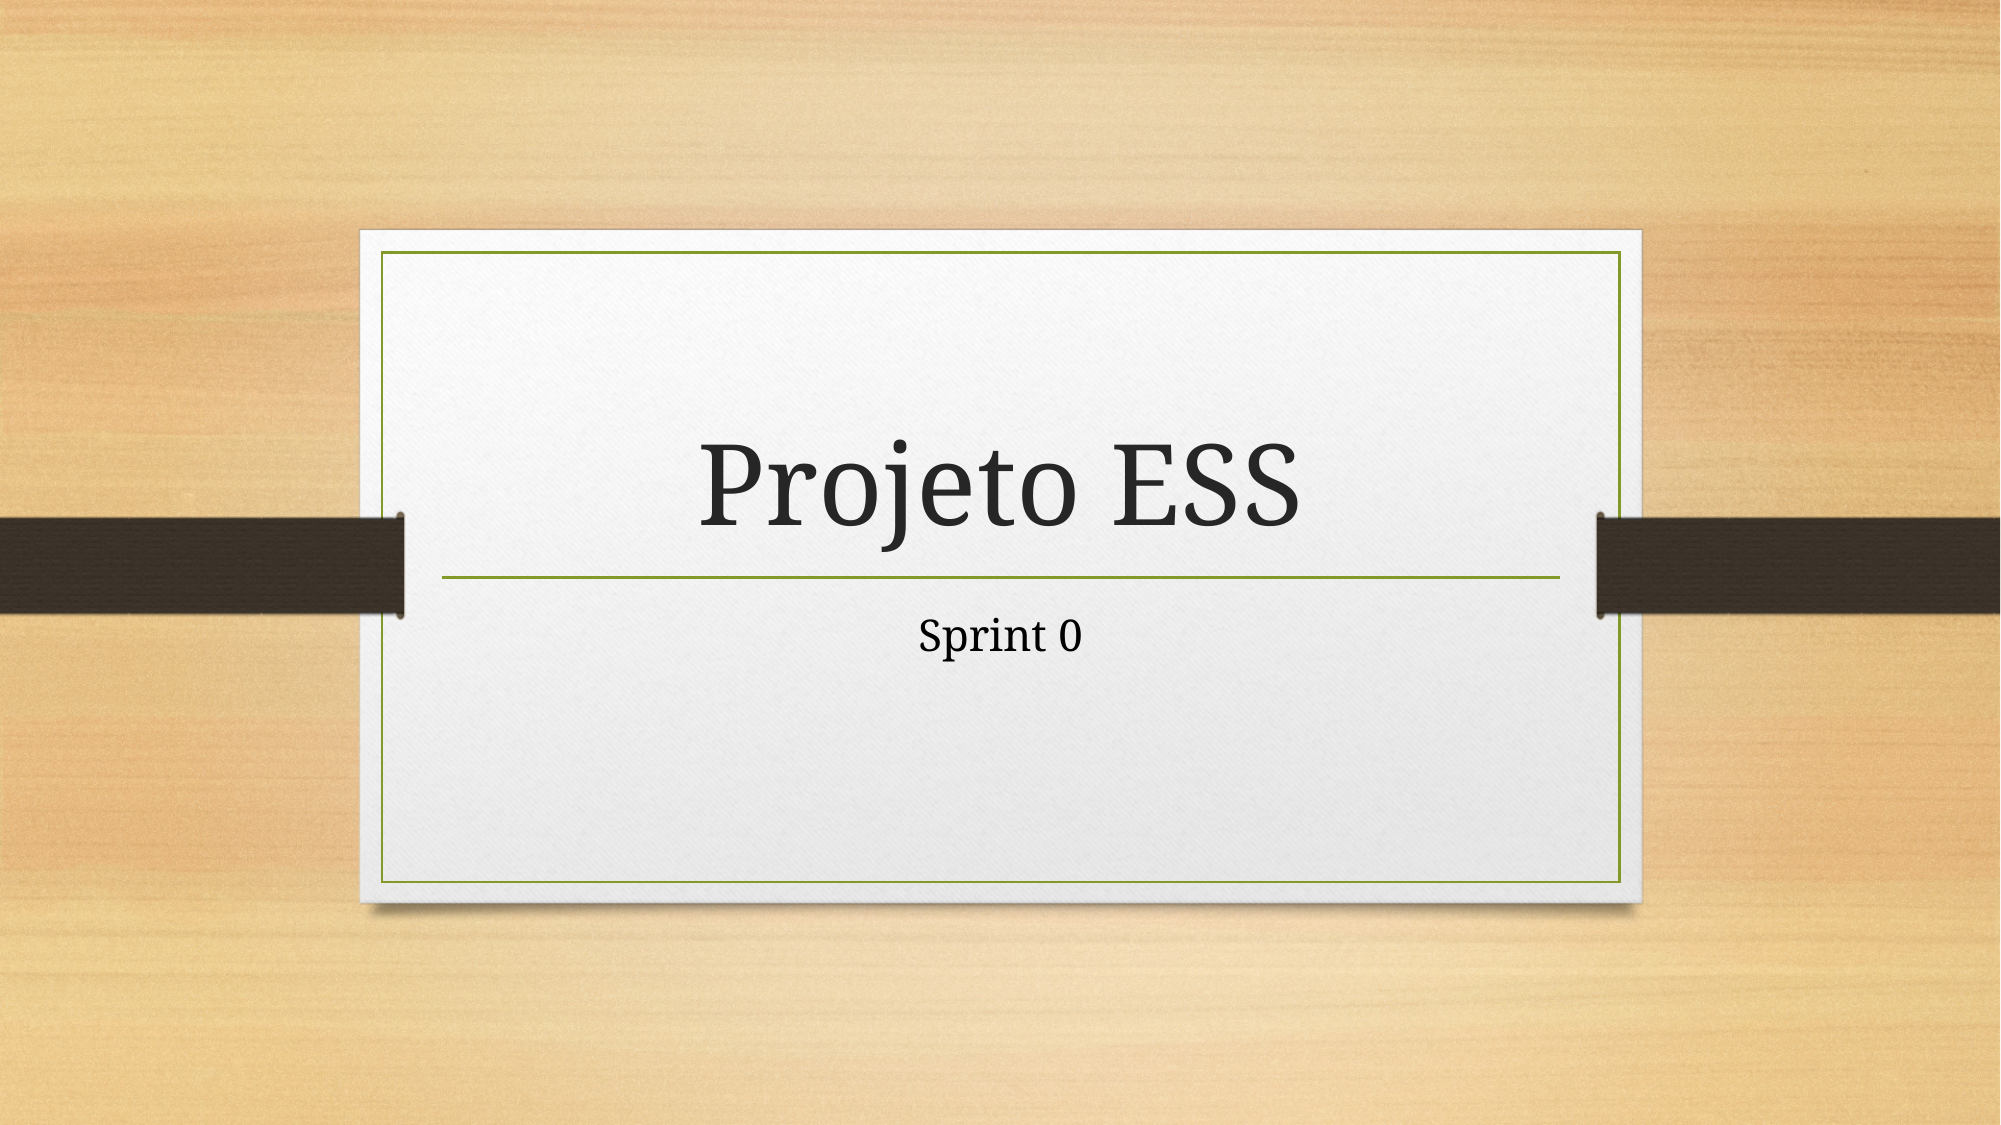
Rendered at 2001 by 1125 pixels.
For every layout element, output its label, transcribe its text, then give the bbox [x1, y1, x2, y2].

subtitle Sprint 0 [441, 600, 1560, 817]
title Projeto ESS [441, 306, 1560, 556]
